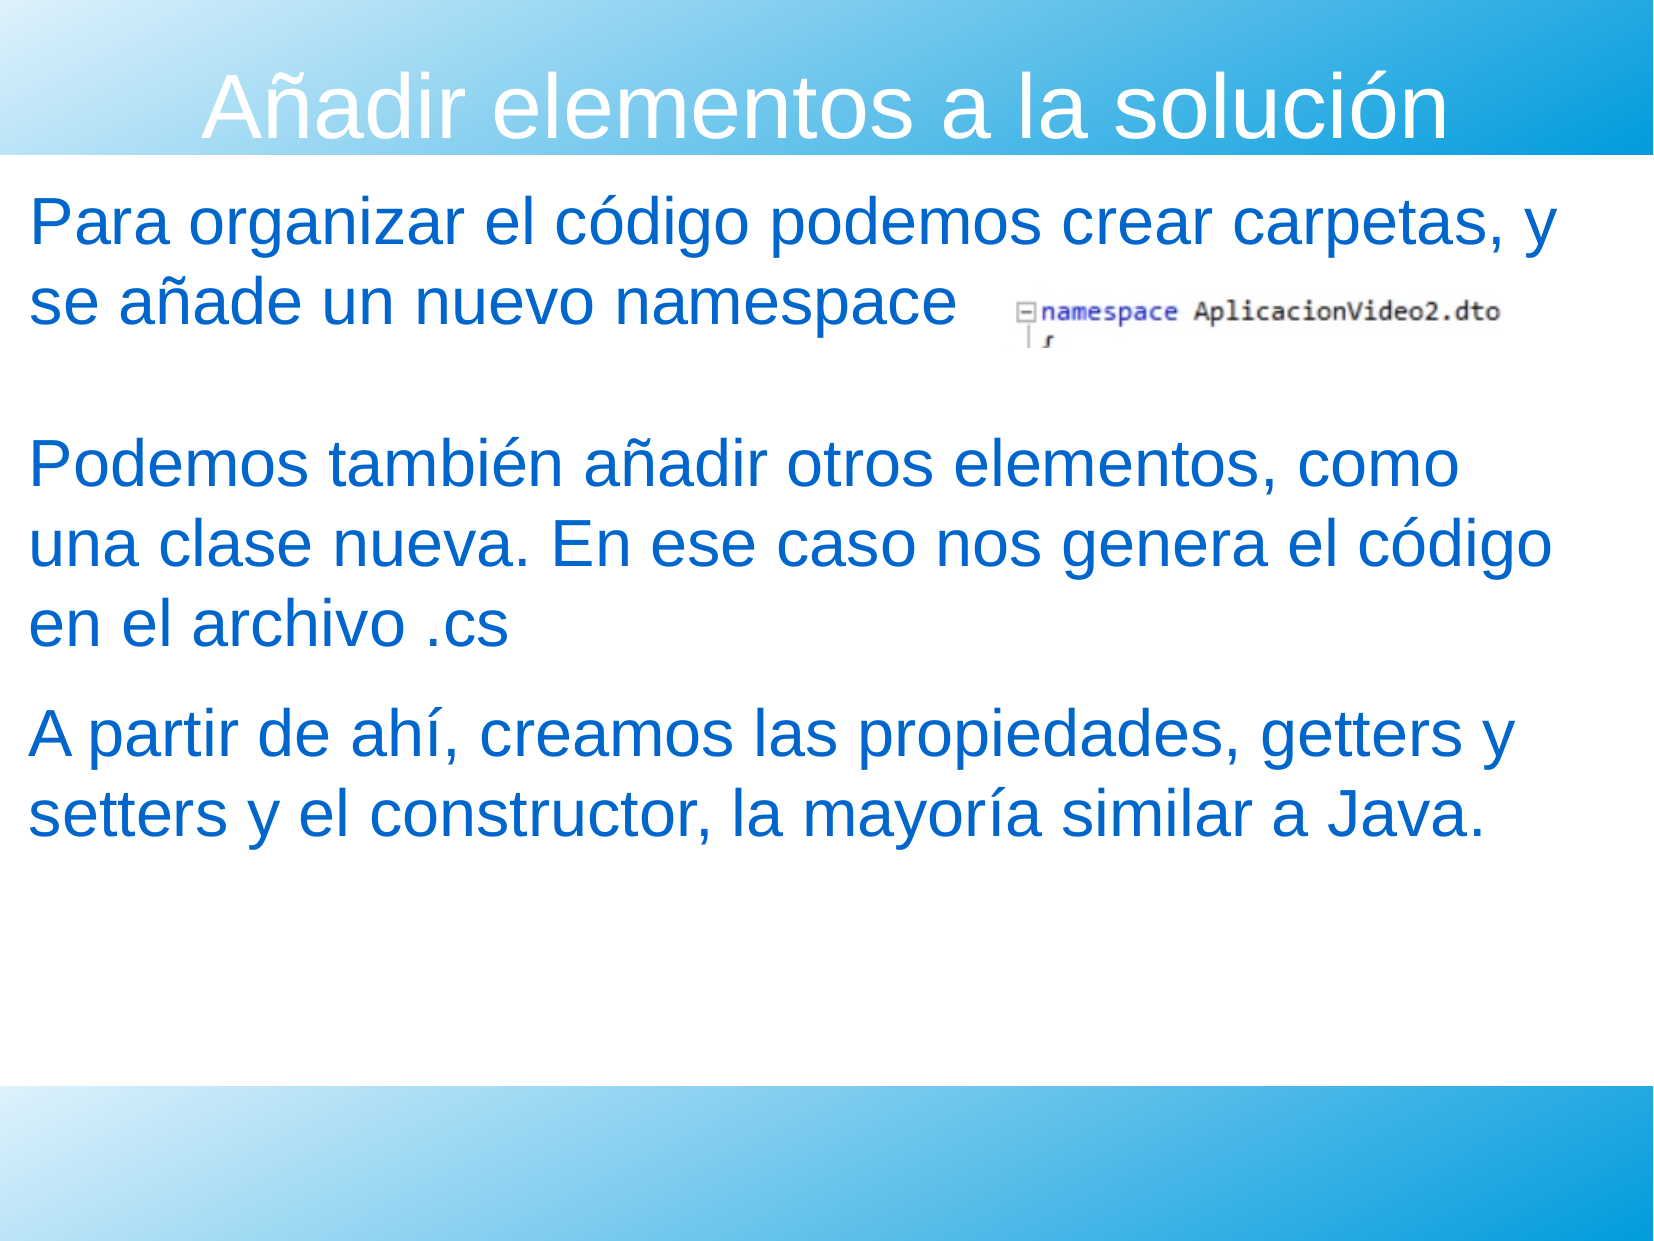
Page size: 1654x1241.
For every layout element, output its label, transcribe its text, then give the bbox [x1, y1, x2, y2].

list Para organizar el código podemos crear carpetas, y se añade un nuevo namespace [29, 177, 1589, 367]
list Podemos también añadir otros elementos, como una clase nueva. En ese caso nos genera el código en el archivo .cs A partir de ahí, creamos las propiedades, getters y setters y el constructor, la mayoría similar a Java. [28, 420, 1588, 715]
picture [1004, 279, 1518, 348]
title Añadir elementos a la solución [82, 46, 1571, 158]
